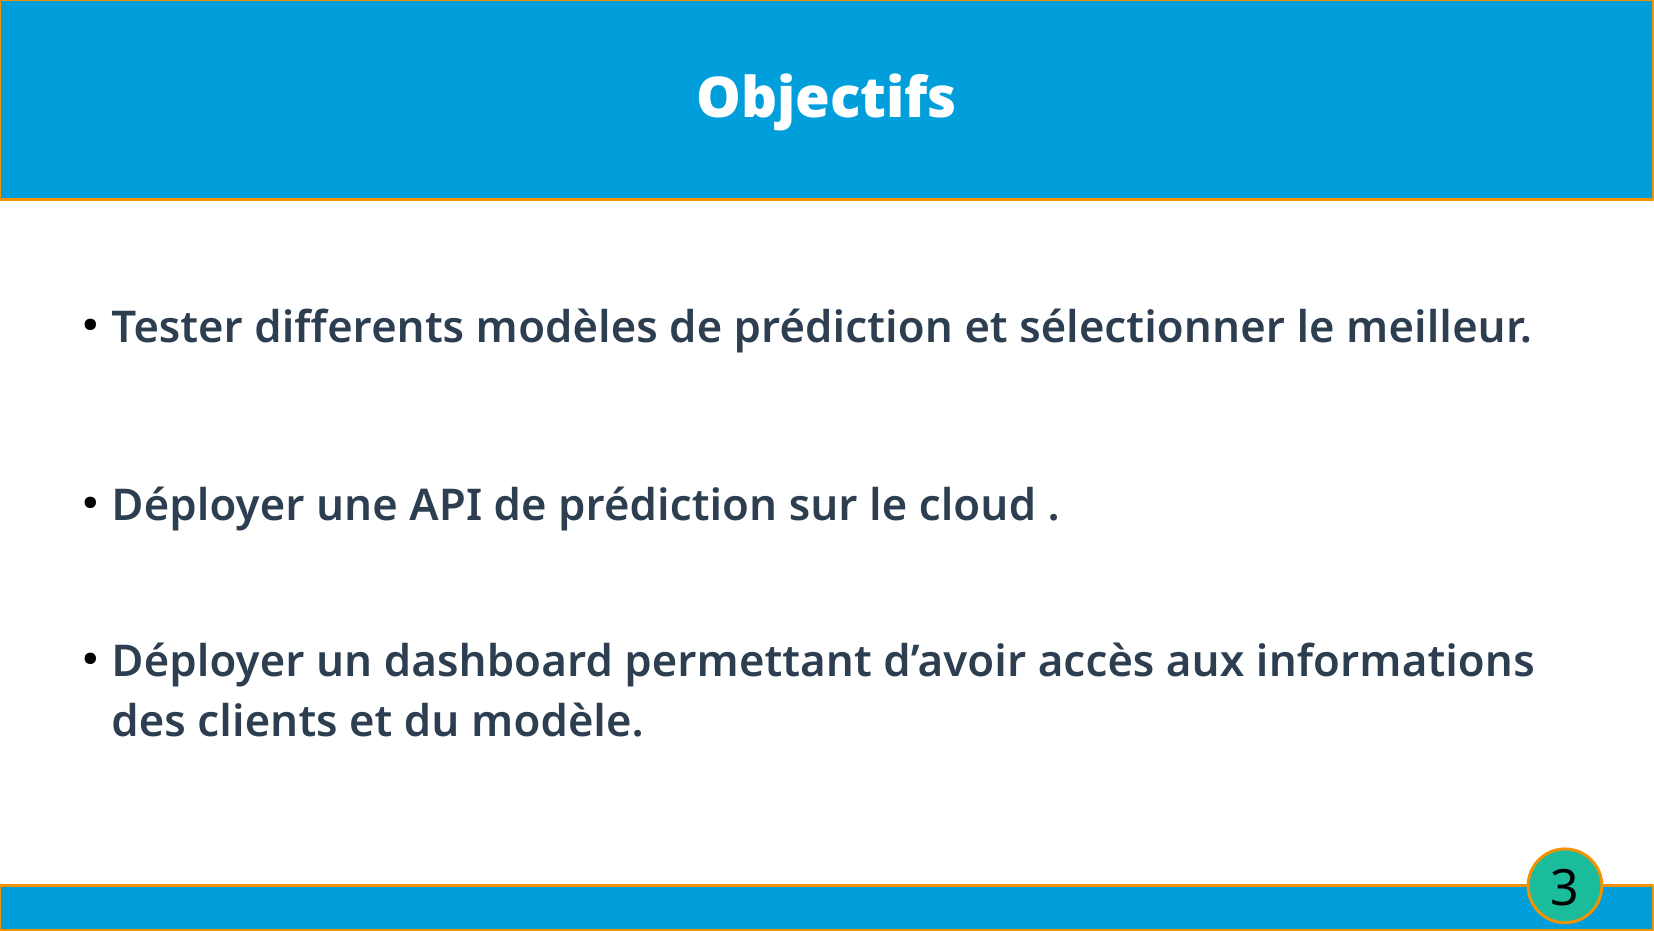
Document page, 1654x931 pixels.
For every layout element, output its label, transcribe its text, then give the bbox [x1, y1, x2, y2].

title Objectifs [59, 37, 1595, 155]
list Tester differents modèles de prédiction et sélectionner le meilleur. Déployer une API de prédiction sur le cloud . Déployer un dashboard permettant d’avoir accès aux informations des clients et du modèle. [82, 217, 1571, 758]
